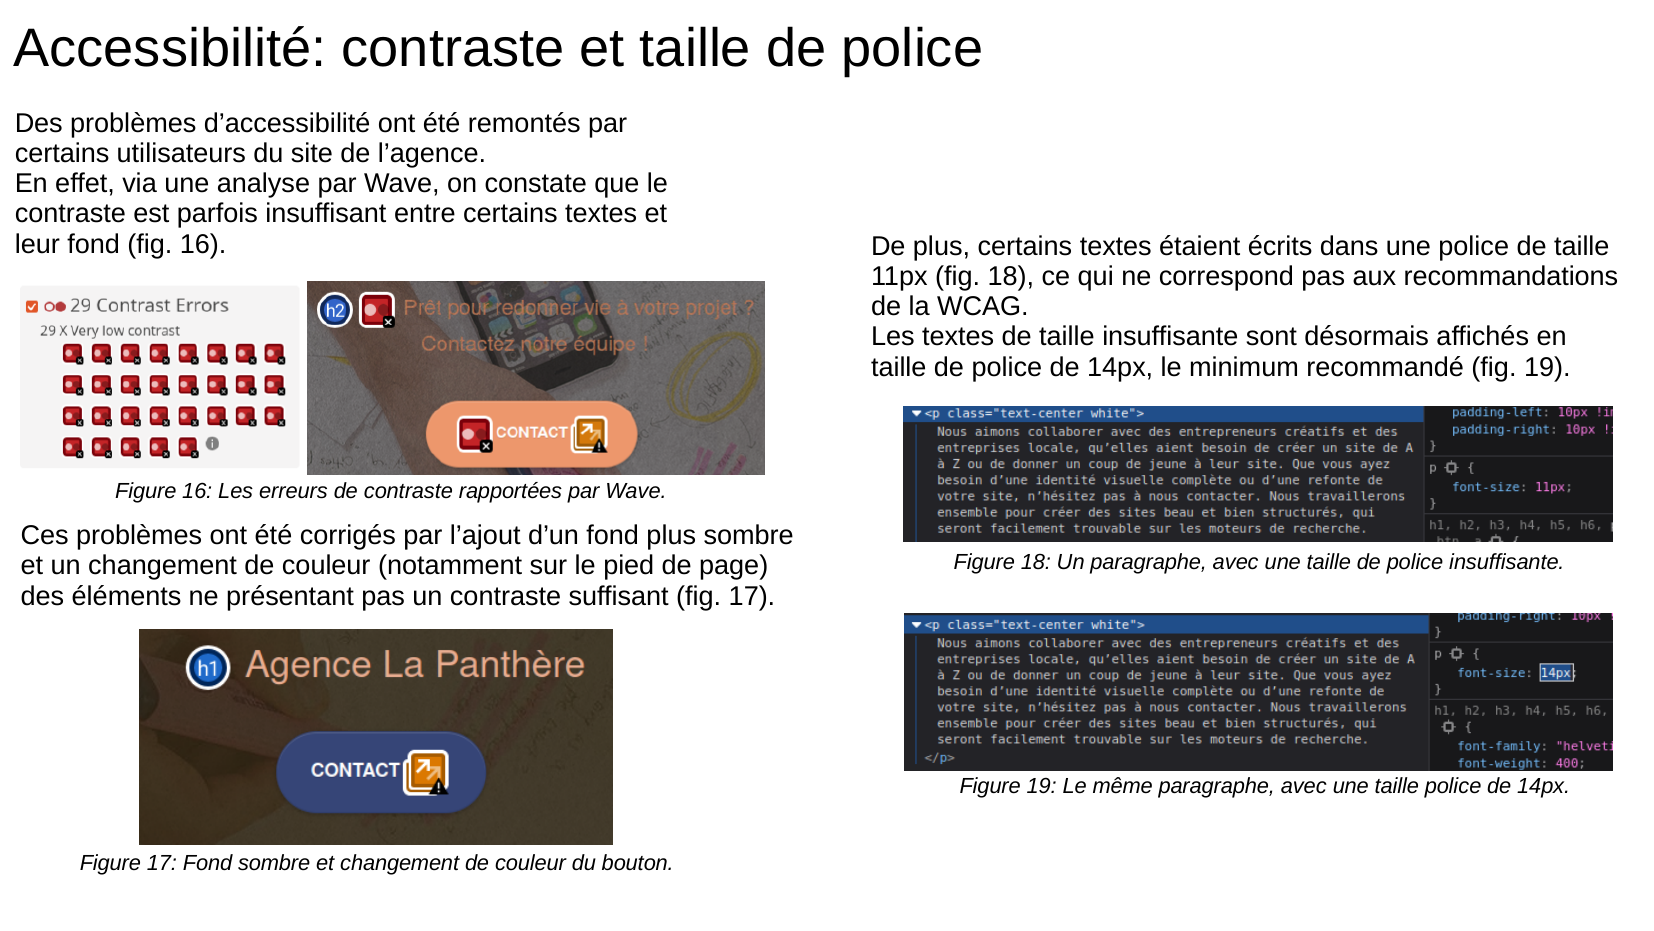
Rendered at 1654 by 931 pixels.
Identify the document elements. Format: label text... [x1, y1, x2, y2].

text_box Figure 19: Le même paragraphe, avec une taille police de 14px. [944, 766, 1595, 807]
picture [139, 629, 613, 843]
title Accessibilité: contraste et taille de police [5, 1, 993, 95]
text_box Figure 17: Fond sombre et changement de couleur du bouton. [64, 843, 721, 883]
picture [11, 281, 765, 475]
text_box Ces problèmes ont été corrigés par l’ajout d’un fond plus sombre et un changement de couleur (notamment sur le pied de page) des éléments ne présentant pas un contraste suffisant (fig. 17). [5, 512, 815, 619]
picture [904, 613, 1613, 771]
picture [903, 406, 1613, 542]
text_box Des problèmes d’accessibilité ont été remontés par certains utilisateurs du site de l’agence. En effet, via une analyse par Wave, on constate que le contraste est parfois insuffisant entre certains textes et leur fond (fig. 16). [0, 100, 721, 267]
text_box Figure 16: Les erreurs de contraste rapportées par Wave. [100, 470, 686, 511]
text_box De plus, certains textes étaient écrits dans une police de taille 11px (fig. 18), ce qui ne correspond pas aux recommandations de la WCAG. Les textes de taille insuffisante sont désormais affichés en taille de police de 14px, le minimum recommandé (fig. 19). [856, 223, 1642, 390]
text_box Figure 18: Un paragraphe, avec une taille de police insuffisante. [938, 542, 1601, 585]
